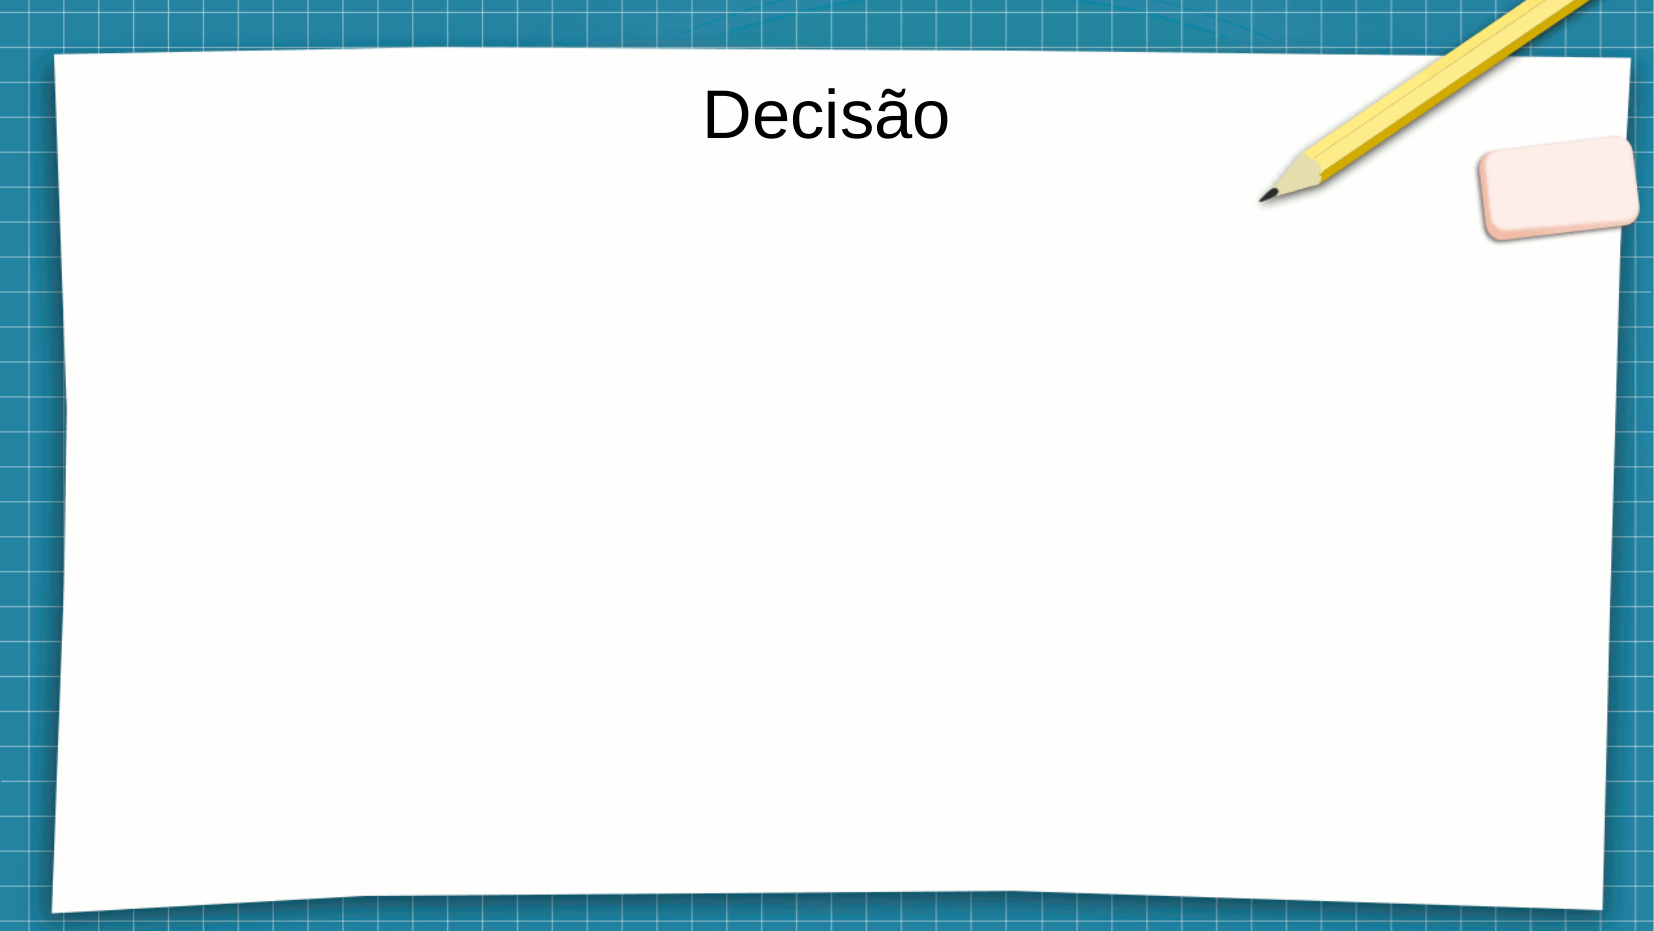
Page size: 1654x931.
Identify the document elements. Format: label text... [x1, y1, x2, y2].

title Decisão [82, 37, 1571, 193]
picture [0, 0, 1654, 931]
